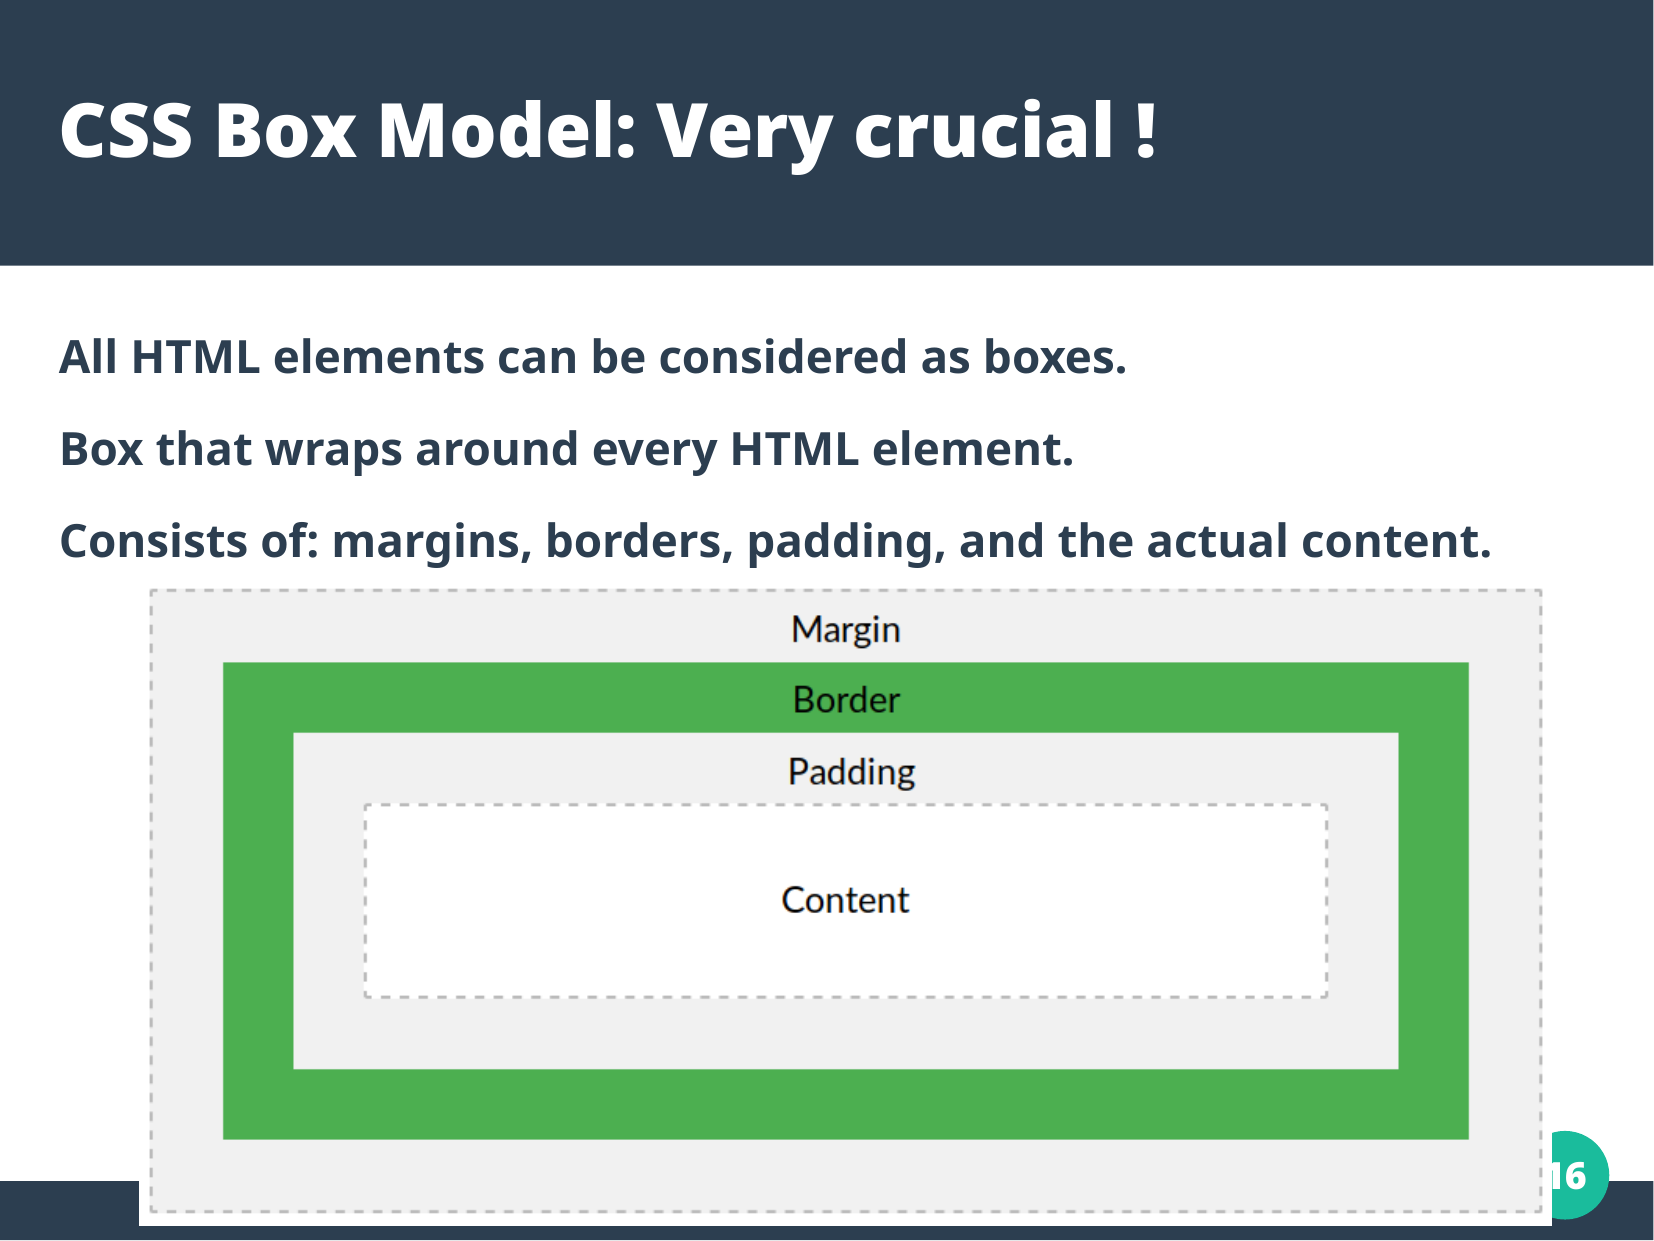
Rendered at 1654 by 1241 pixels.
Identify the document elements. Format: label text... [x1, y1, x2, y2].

picture [139, 575, 1552, 1226]
title CSS Box Model: Very crucial ! [59, 49, 1595, 207]
list All HTML elements can be considered as boxes. Box that wraps around every HTML element. Consists of: margins, borders, padding, and the actual content. [59, 324, 1595, 1152]
